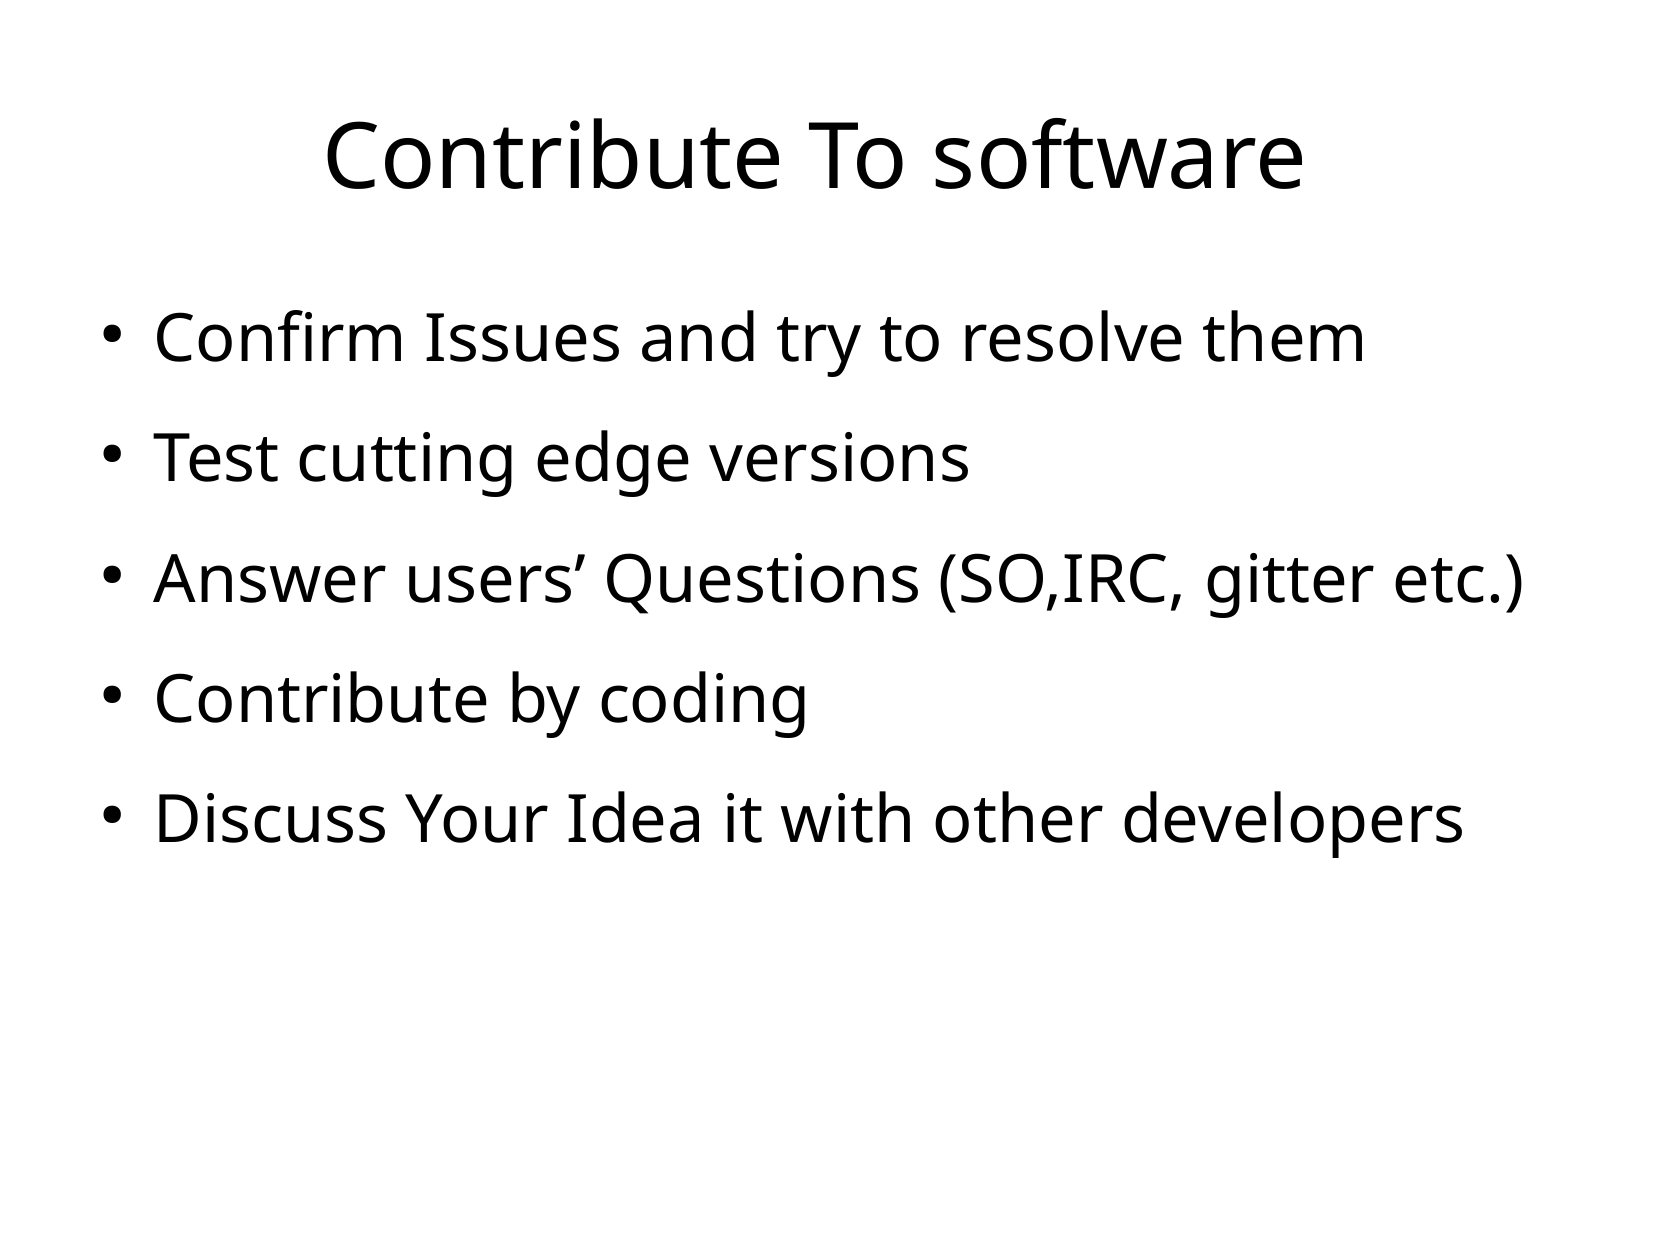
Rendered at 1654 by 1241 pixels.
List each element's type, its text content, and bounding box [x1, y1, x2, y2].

title Contribute To software [82, 49, 1571, 257]
list Confirm Issues and try to resolve them Test cutting edge versions Answer users’ Questions (SO,IRC, gitter etc.) Contribute by coding Discuss Your Idea it with other developers [82, 290, 1571, 1010]
